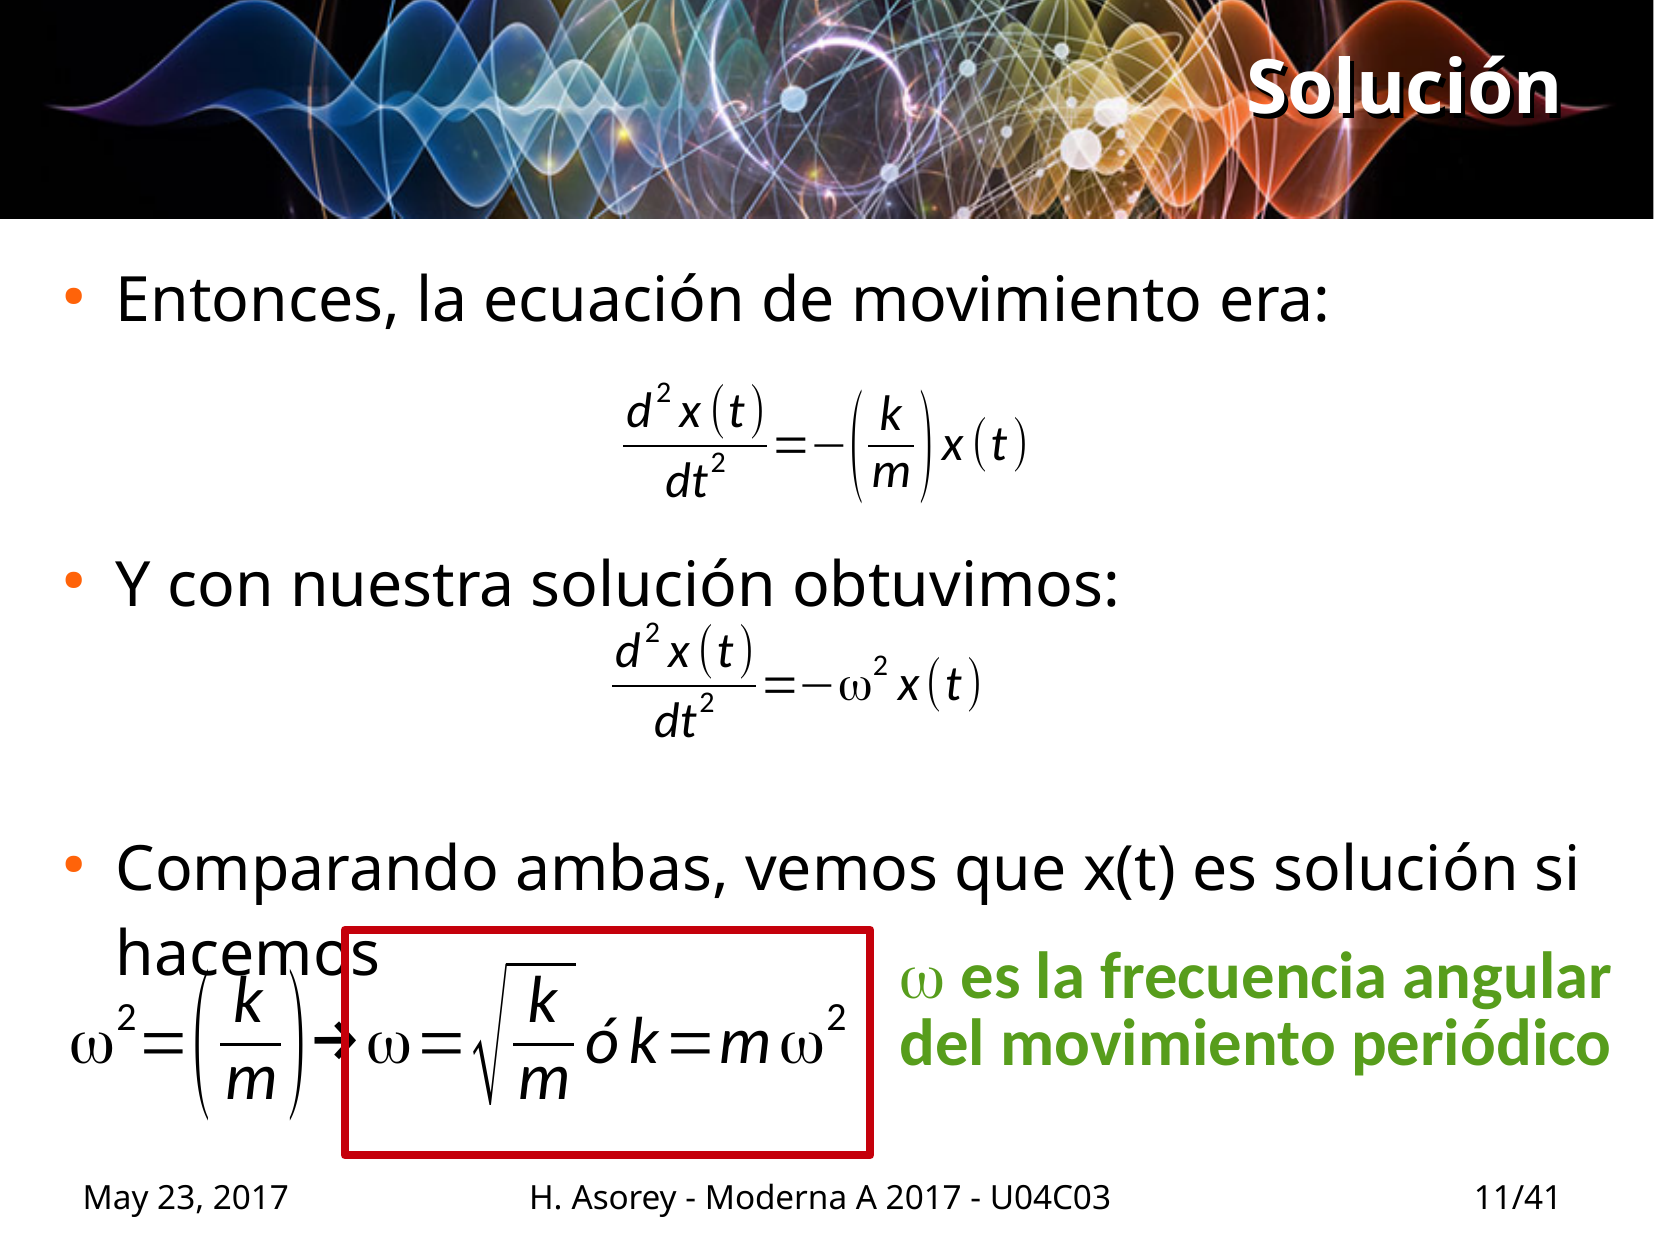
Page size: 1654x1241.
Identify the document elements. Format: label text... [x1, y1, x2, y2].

chart [615, 380, 1036, 511]
list Entonces, la ecuación de movimiento era: Y con nuestra solución obtuvimos: Comparando ambas, vemos que x(t) es solución si hacemos [45, 255, 1621, 1156]
text_box w es la frecuencia angular del movimiento periódico [885, 941, 1651, 1111]
list Entonces, la ecuación de movimiento era: Y con nuestra solución obtuvimos: Comparando ambas, vemos que x(t) es solución si hacemos [349, 934, 866, 1151]
picture [0, 0, 1654, 219]
chart [604, 620, 991, 751]
title Solución [75, 19, 1564, 151]
chart [63, 960, 341, 1124]
chart [349, 960, 853, 1124]
